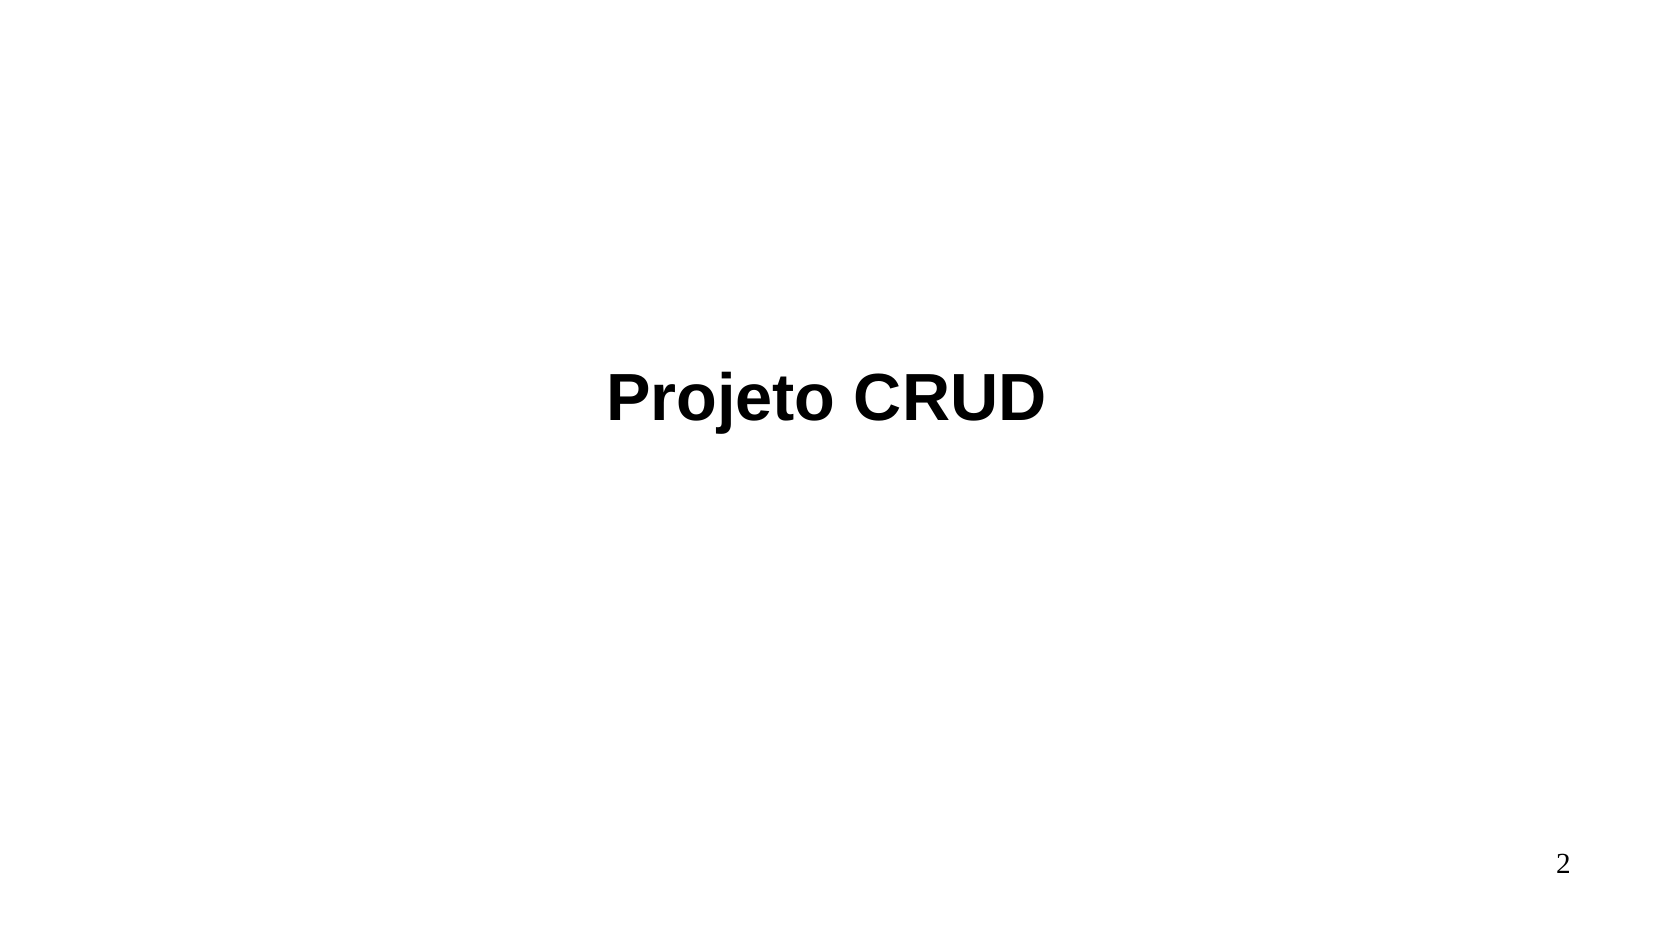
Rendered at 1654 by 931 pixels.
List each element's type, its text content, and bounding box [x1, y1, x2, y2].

subtitle Projeto CRUD [82, 37, 1571, 757]
